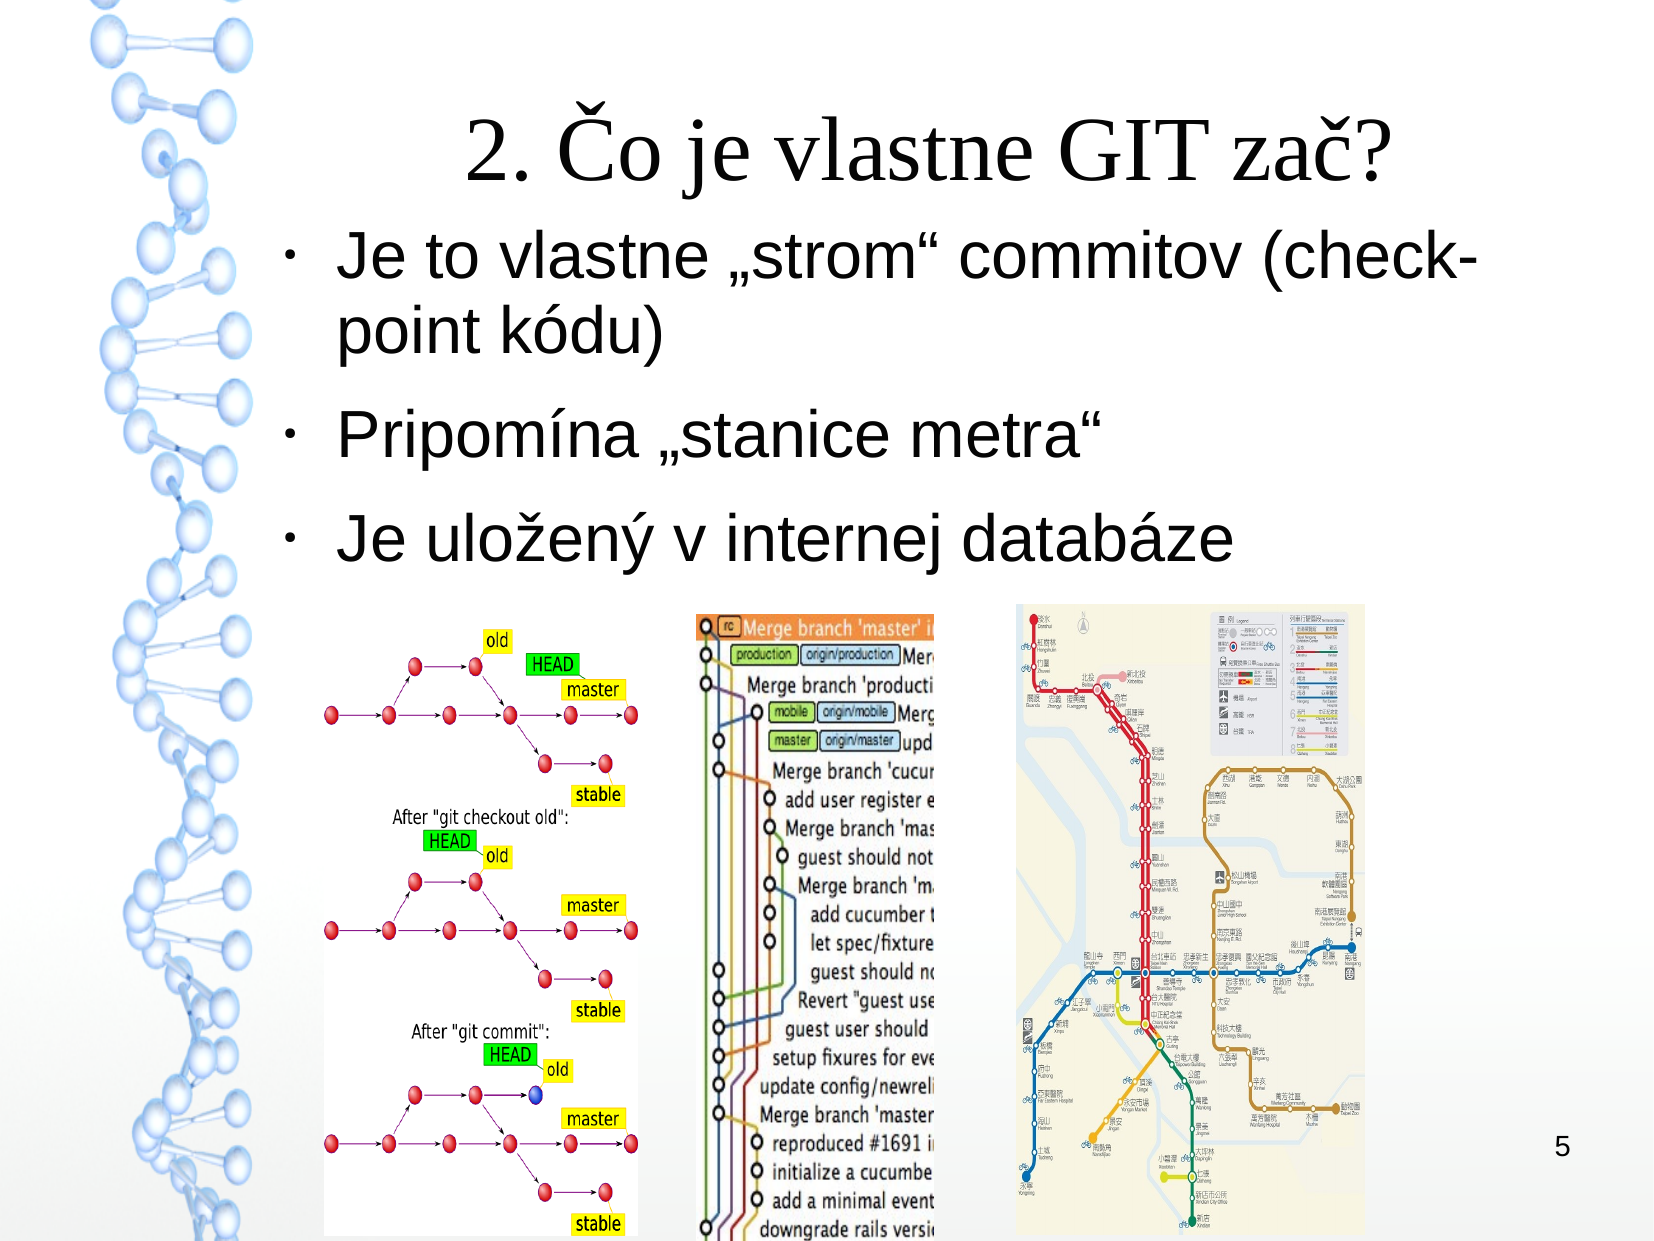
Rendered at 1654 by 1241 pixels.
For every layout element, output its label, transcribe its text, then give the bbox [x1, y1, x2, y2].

list Je to vlastne „strom“ commitov (check-point kódu) Pripomína „stanice metra“ Je uložený v internej databáze [265, 218, 1595, 938]
picture [0, 0, 1654, 1241]
title 2. Čo je vlastne GIT zač? [265, 47, 1595, 218]
